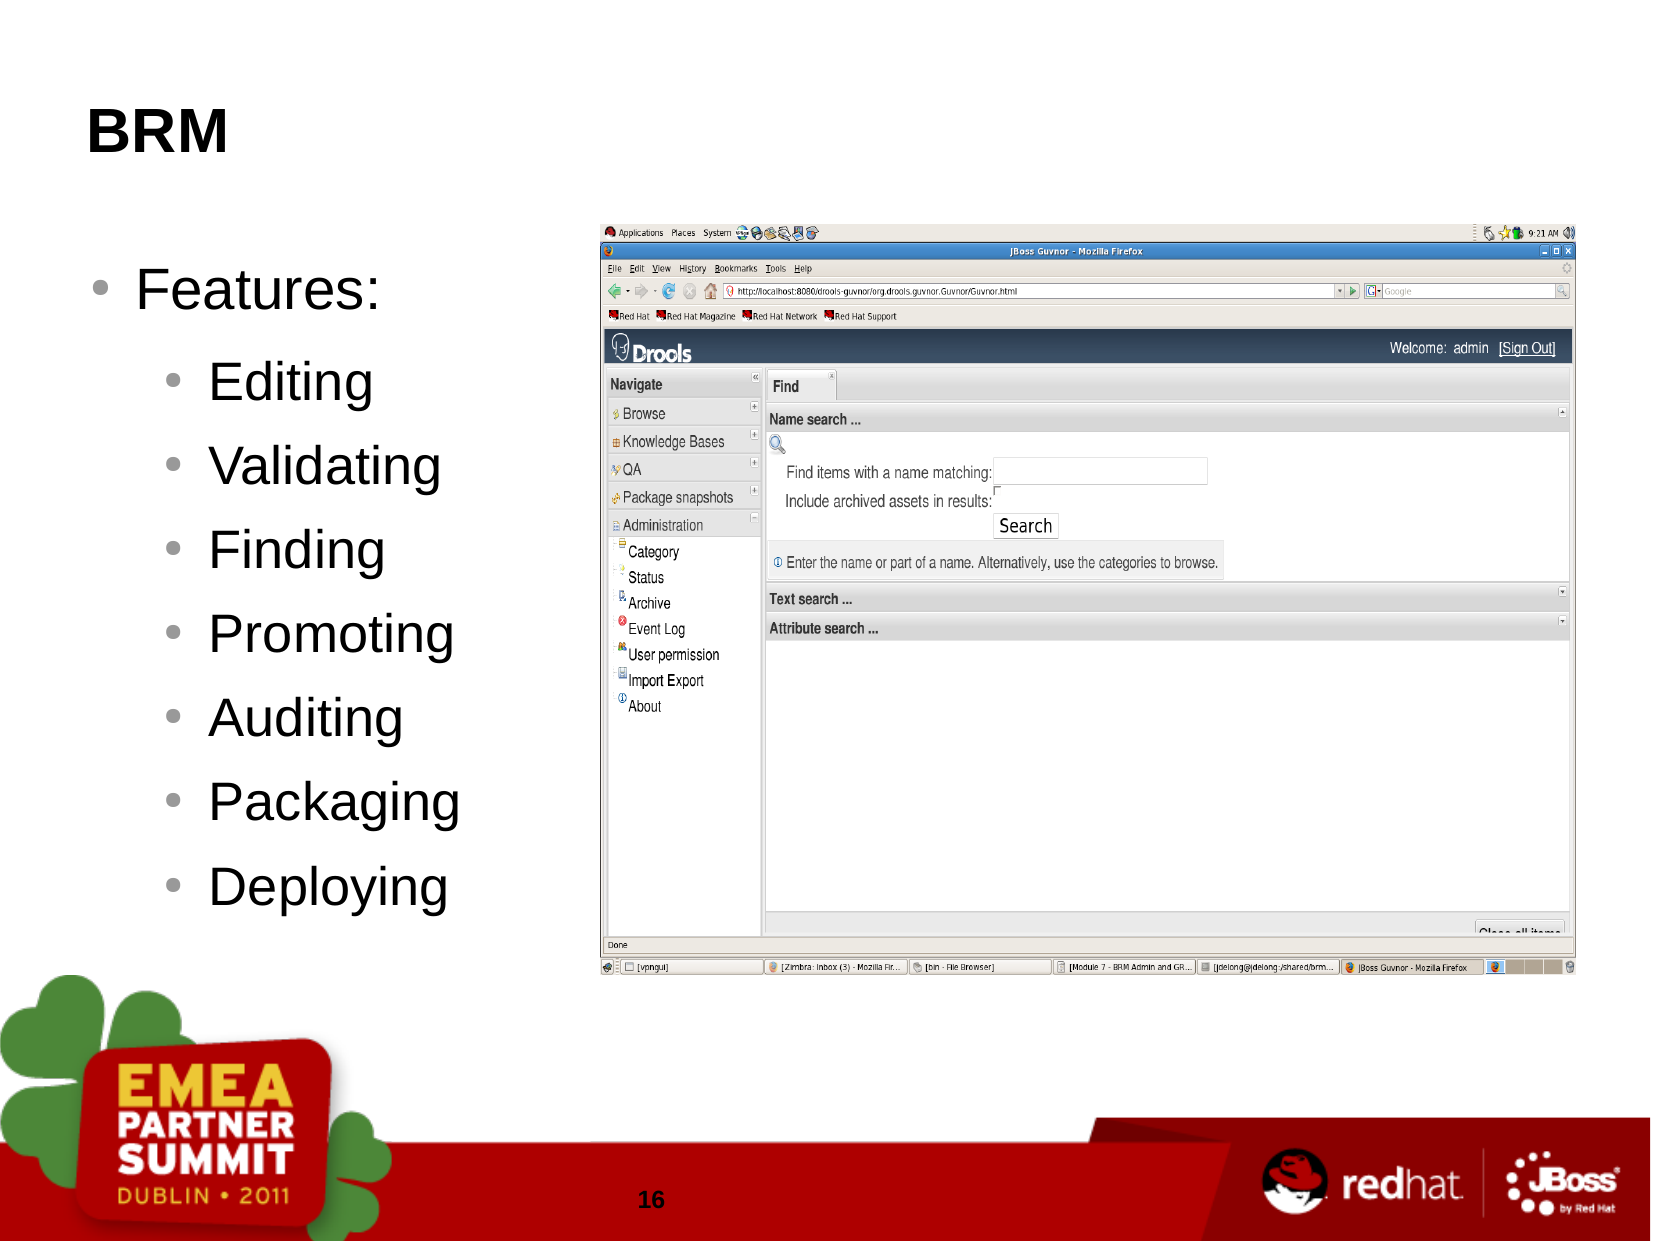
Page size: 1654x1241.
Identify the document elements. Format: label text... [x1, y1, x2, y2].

picture [0, 224, 1651, 1241]
list Features: Editing Validating Finding Promoting Auditing Packaging Deploying [75, 256, 1564, 1051]
title BRM [86, 37, 1576, 226]
